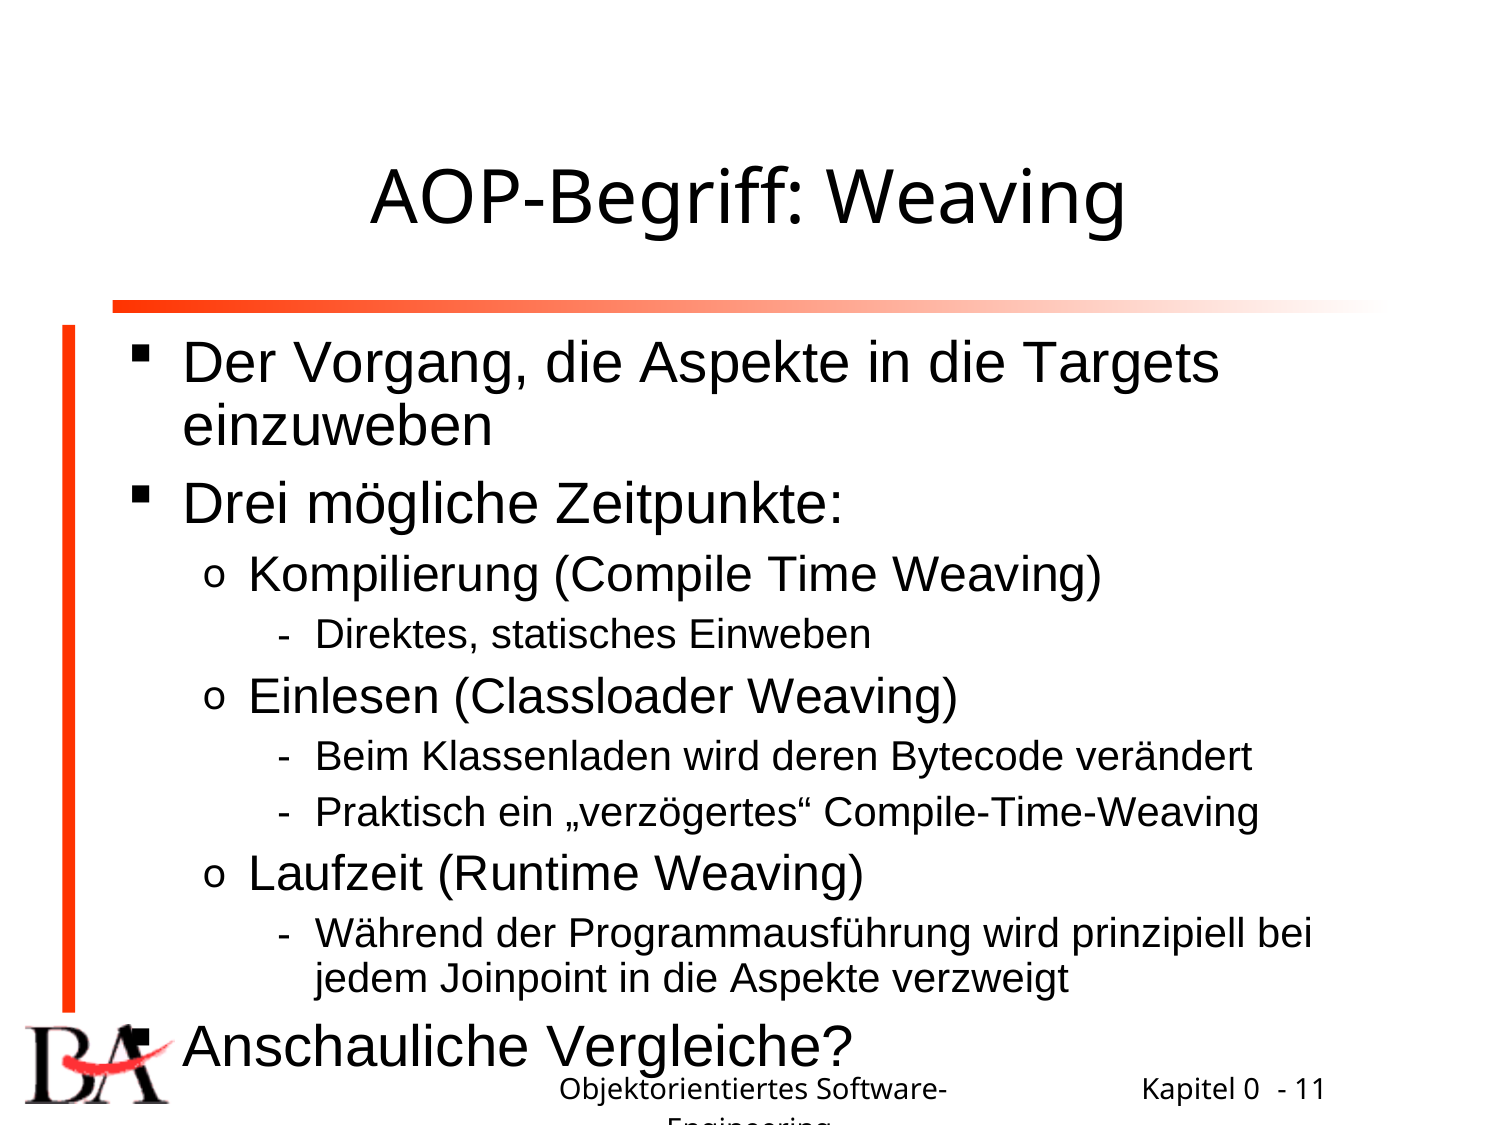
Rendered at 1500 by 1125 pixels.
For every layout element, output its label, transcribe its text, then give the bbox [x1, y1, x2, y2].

picture [24, 1024, 175, 1104]
title AOP-Begriff: Weaving [112, 99, 1388, 288]
list Der Vorgang, die Aspekte in die Targets einzuweben Drei mögliche Zeitpunkte: Kompilierung (Compile Time Weaving) Direktes, statisches Einweben Einlesen (Classloader Weaving) Beim Klassenladen wird deren Bytecode verändert Praktisch ein „verzögertes“ Compile-Time-Weaving Laufzeit (Runtime Weaving) Während der Programmausführung wird prinzipiell bei jedem Joinpoint in die Aspekte verzweigt Anschauliche Vergleiche? [112, 324, 1388, 1088]
